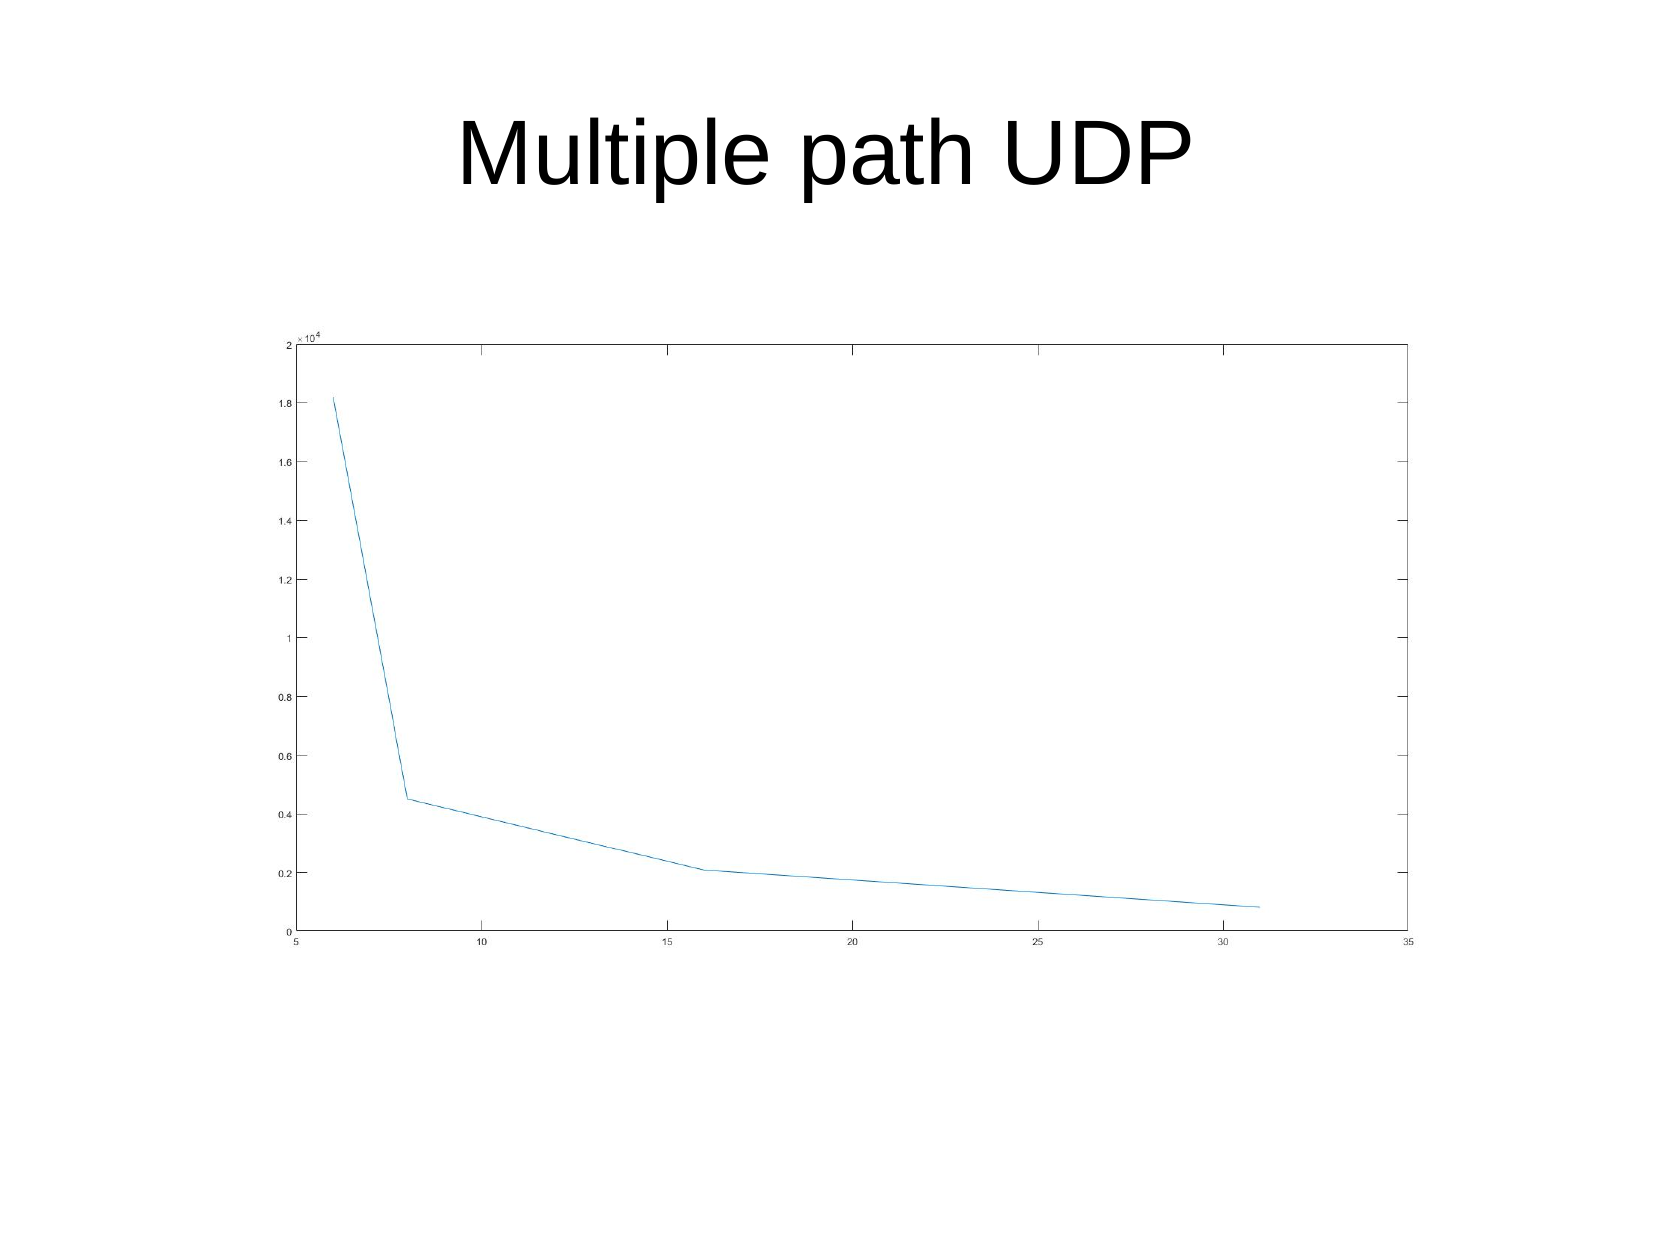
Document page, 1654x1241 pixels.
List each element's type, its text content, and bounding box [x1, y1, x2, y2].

title Multiple path UDP [82, 49, 1571, 257]
picture [109, 290, 1544, 1010]
